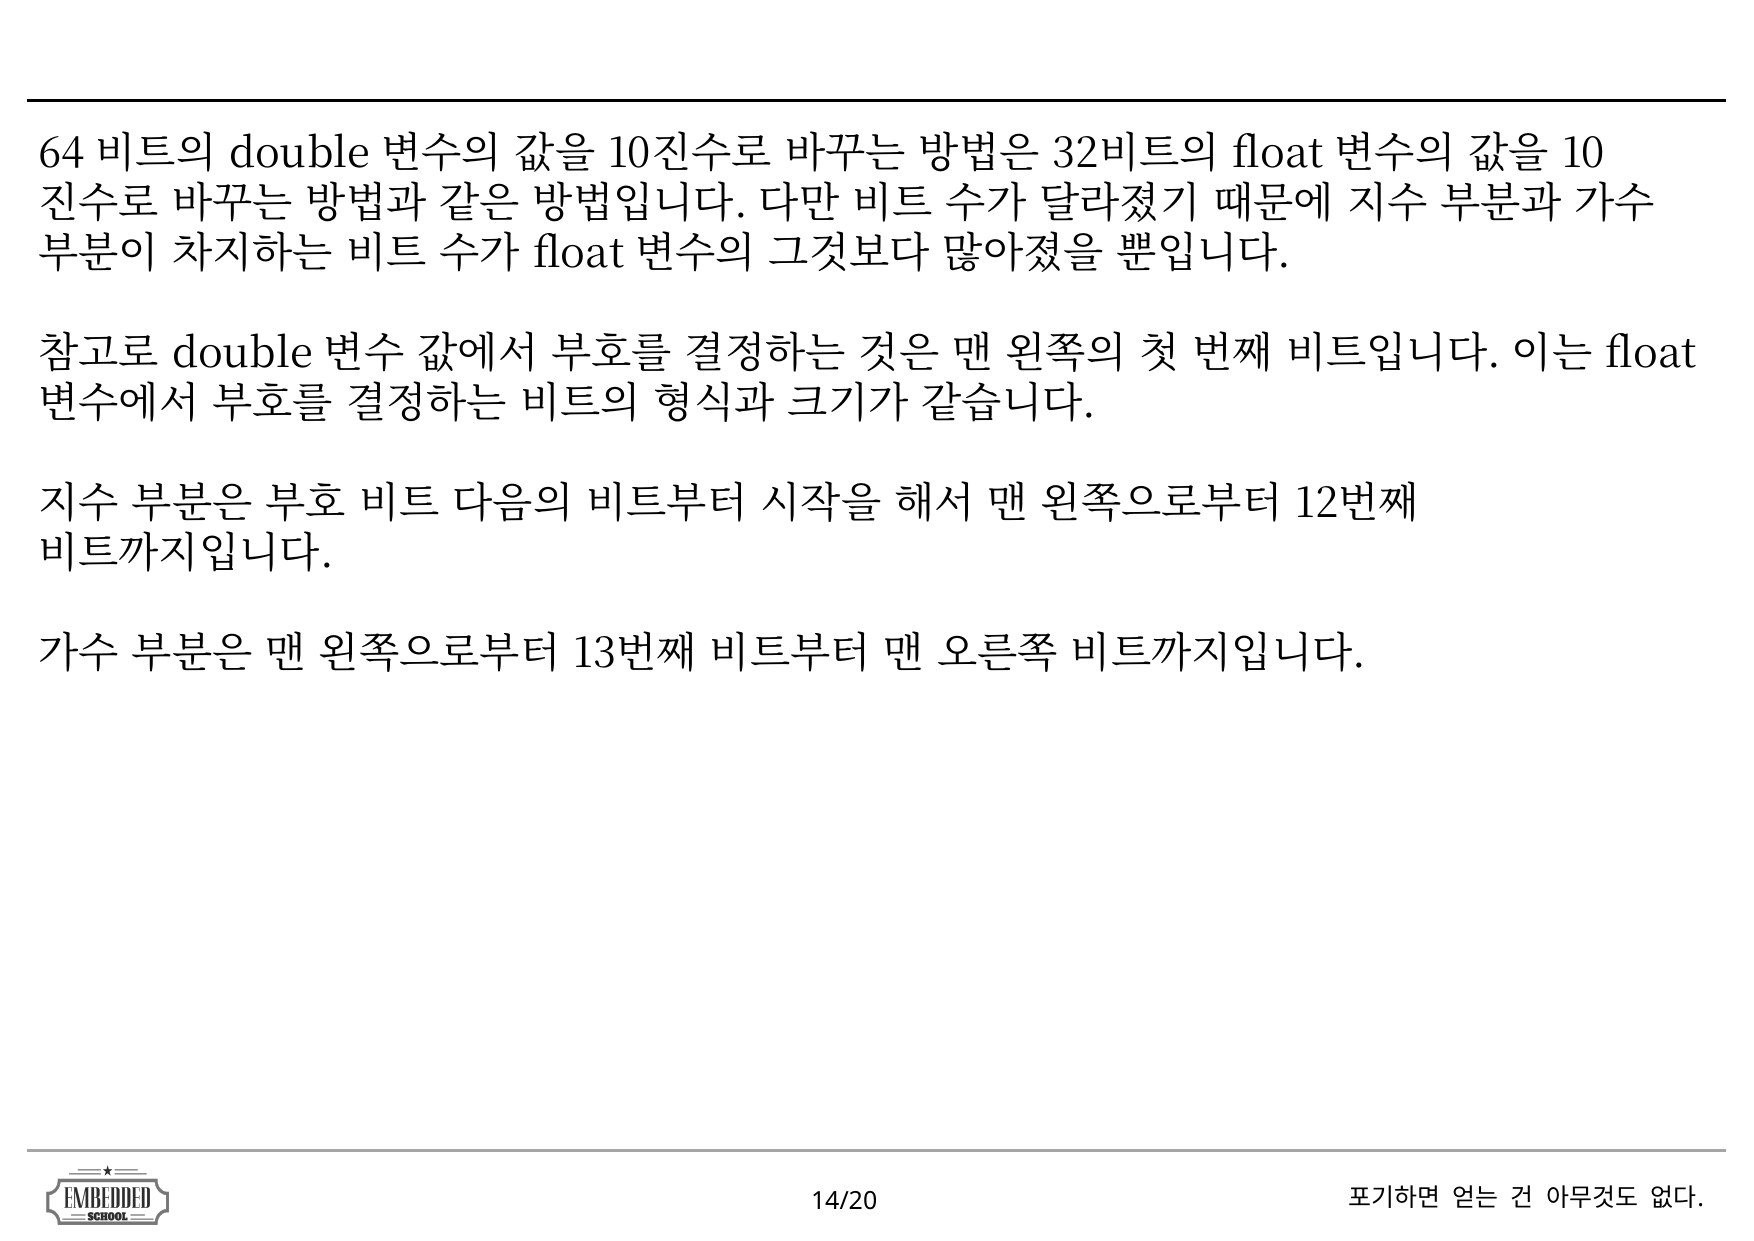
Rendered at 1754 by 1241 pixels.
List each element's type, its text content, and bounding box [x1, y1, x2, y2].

text_box 14/20 [765, 1177, 923, 1223]
picture [27, 1164, 188, 1231]
text_box 64 비트의 double 변수의 값을 10진수로 바꾸는 방법은 32비트의 float 변수의 값을 10진수로 바꾸는 방법과 같은 방법입니다. 다만 비트 수가 달라졌기 때문에 지수 부분과 가수 부분이 차지하는 비트 수가 float 변수의 그것보다 많아졌을 뿐입니다. 참고로 double 변수 값에서 부호를 결정하는 것은 맨 왼쪽의 첫 번째 비트입니다. 이는 float 변수에서 부호를 결정하는 비트의 형식과 크기가 같습니다. 지수 부분은 부호 비트 다음의 비트부터 시작을 해서 맨 왼쪽으로부터 12번째 비트까지입니다. 가수 부분은 맨 왼쪽으로부터 13번째 비트부터 맨 오른쪽 비트까지입니다. [23, 118, 1725, 684]
